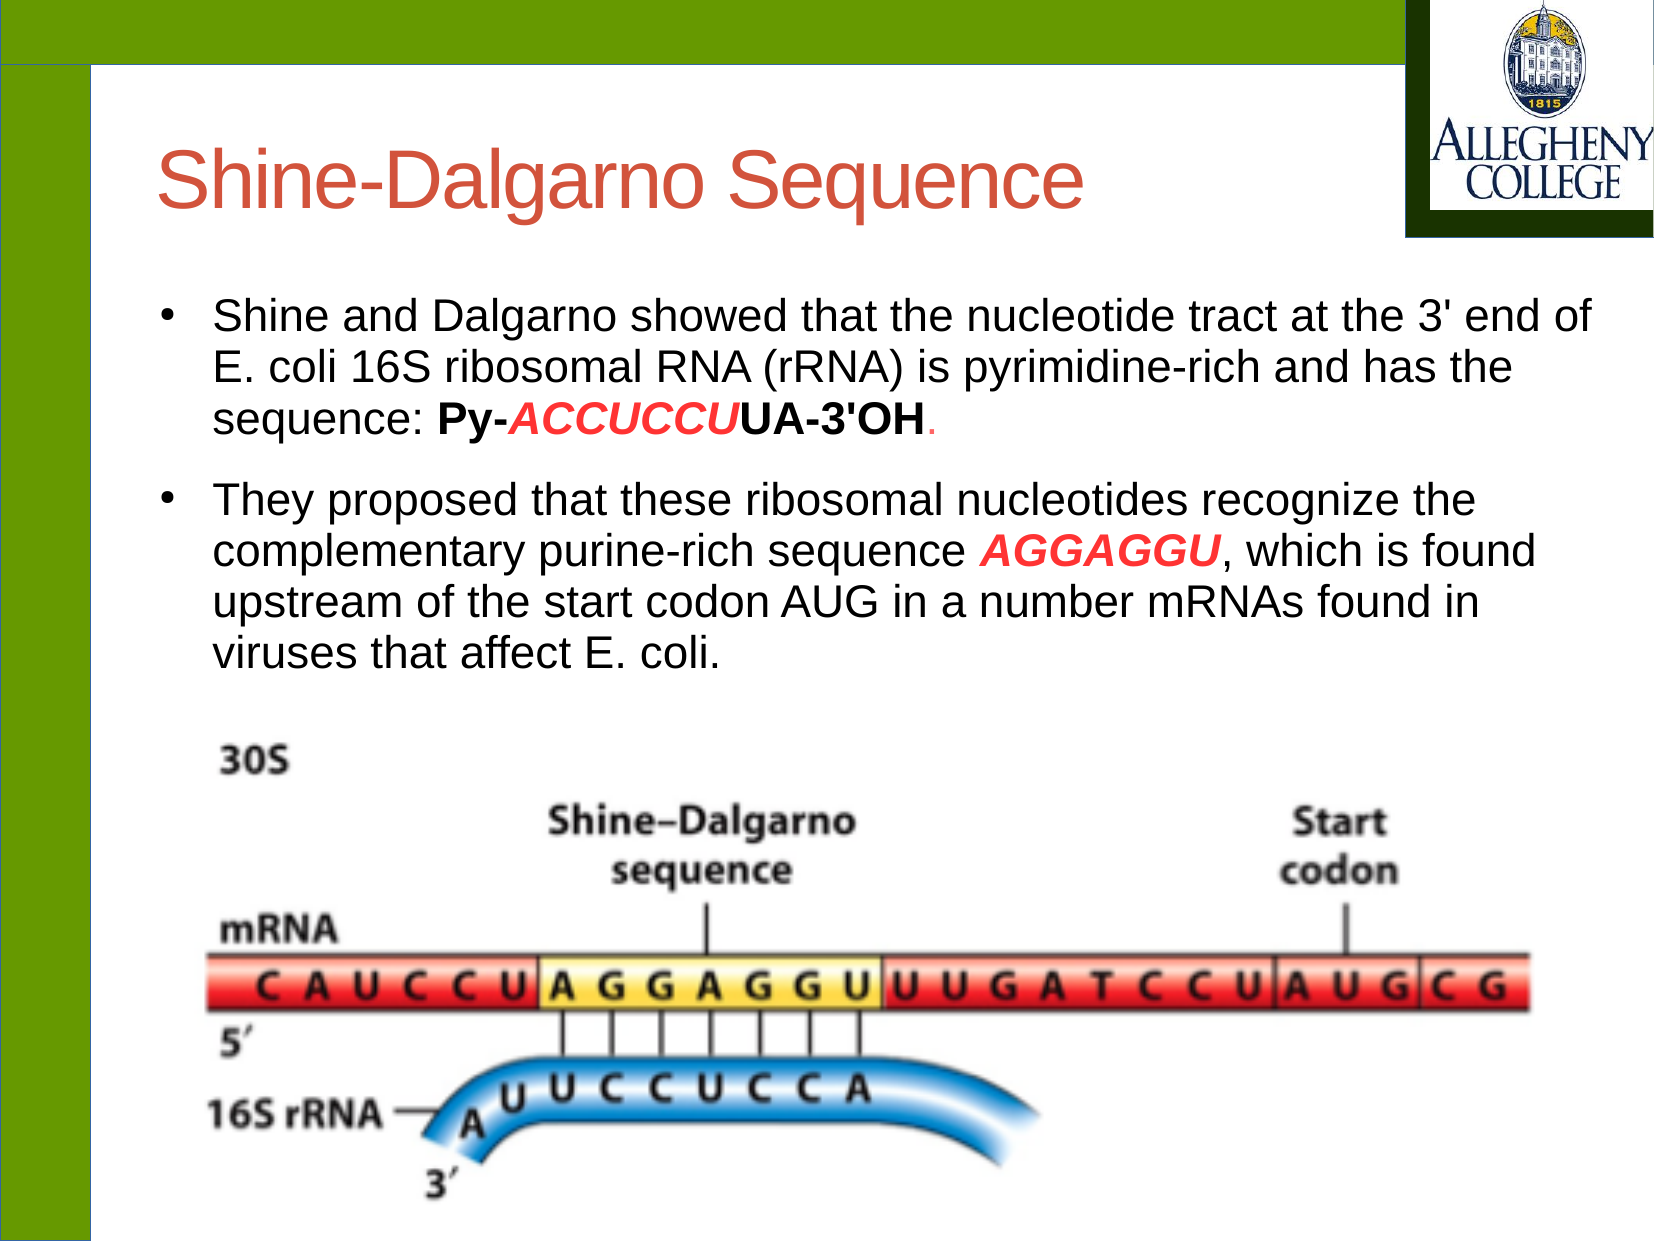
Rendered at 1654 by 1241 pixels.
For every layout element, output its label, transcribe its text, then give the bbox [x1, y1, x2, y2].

text_box [0, 0, 1654, 1241]
picture [1430, 0, 1654, 210]
list Shine and Dalgarno showed that the nucleotide tract at the 3' end of E. coli 16S ribosomal RNA (rRNA) is pyrimidine-rich and has the sequence: Py-ACCUCCUUA-3'OH. They proposed that these ribosomal nucleotides recognize the complementary purine-rich sequence AGGAGGU, which is found upstream of the start codon AUG in a number mRNAs found in viruses that affect E. coli. [141, 290, 1630, 1010]
text_box Shine-Dalgarno Sequence [155, 86, 1156, 274]
picture [178, 719, 1591, 1214]
